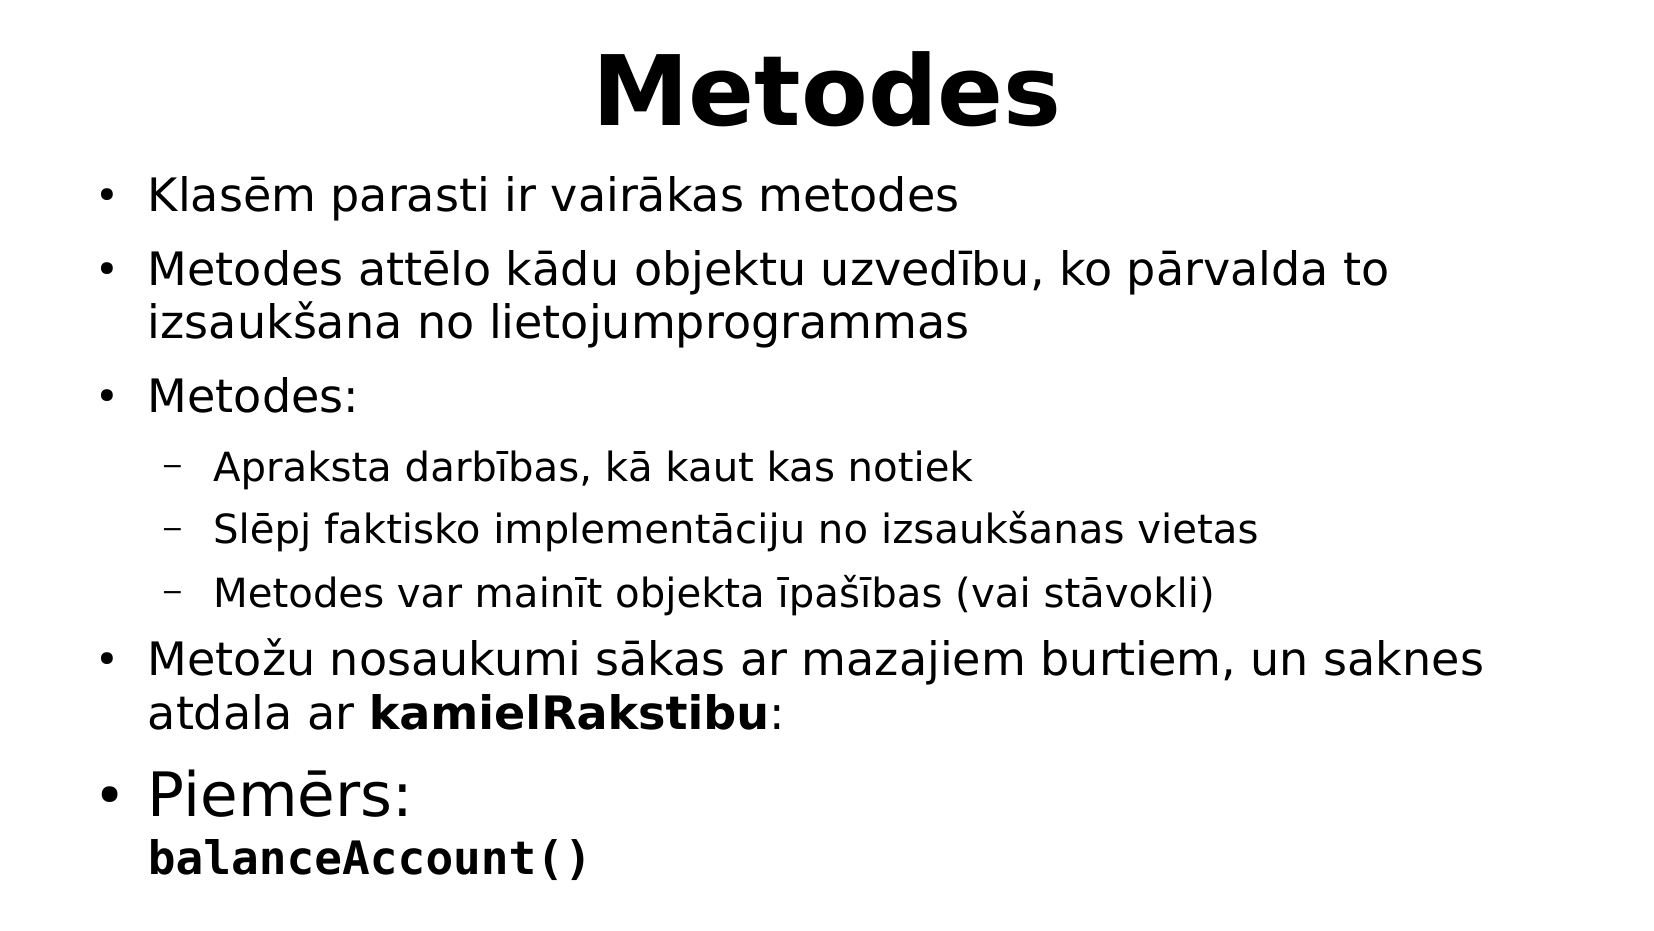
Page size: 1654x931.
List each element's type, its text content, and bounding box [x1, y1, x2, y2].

title Metodes [82, 34, 1571, 149]
list Klasēm parasti ir vairākas metodes Metodes attēlo kādu objektu uzvedību, ko pārvalda to izsaukšana no lietojumprogrammas Metodes: Apraksta darbības, kā kaut kas notiek Slēpj faktisko implementāciju no izsaukšanas vietas Metodes var mainīt objekta īpašības (vai stāvokli) Metožu nosaukumi sākas ar mazajiem burtiem, un saknes atdala ar kamielRakstibu: Piemērs: balanceAccount() [82, 168, 1538, 889]
